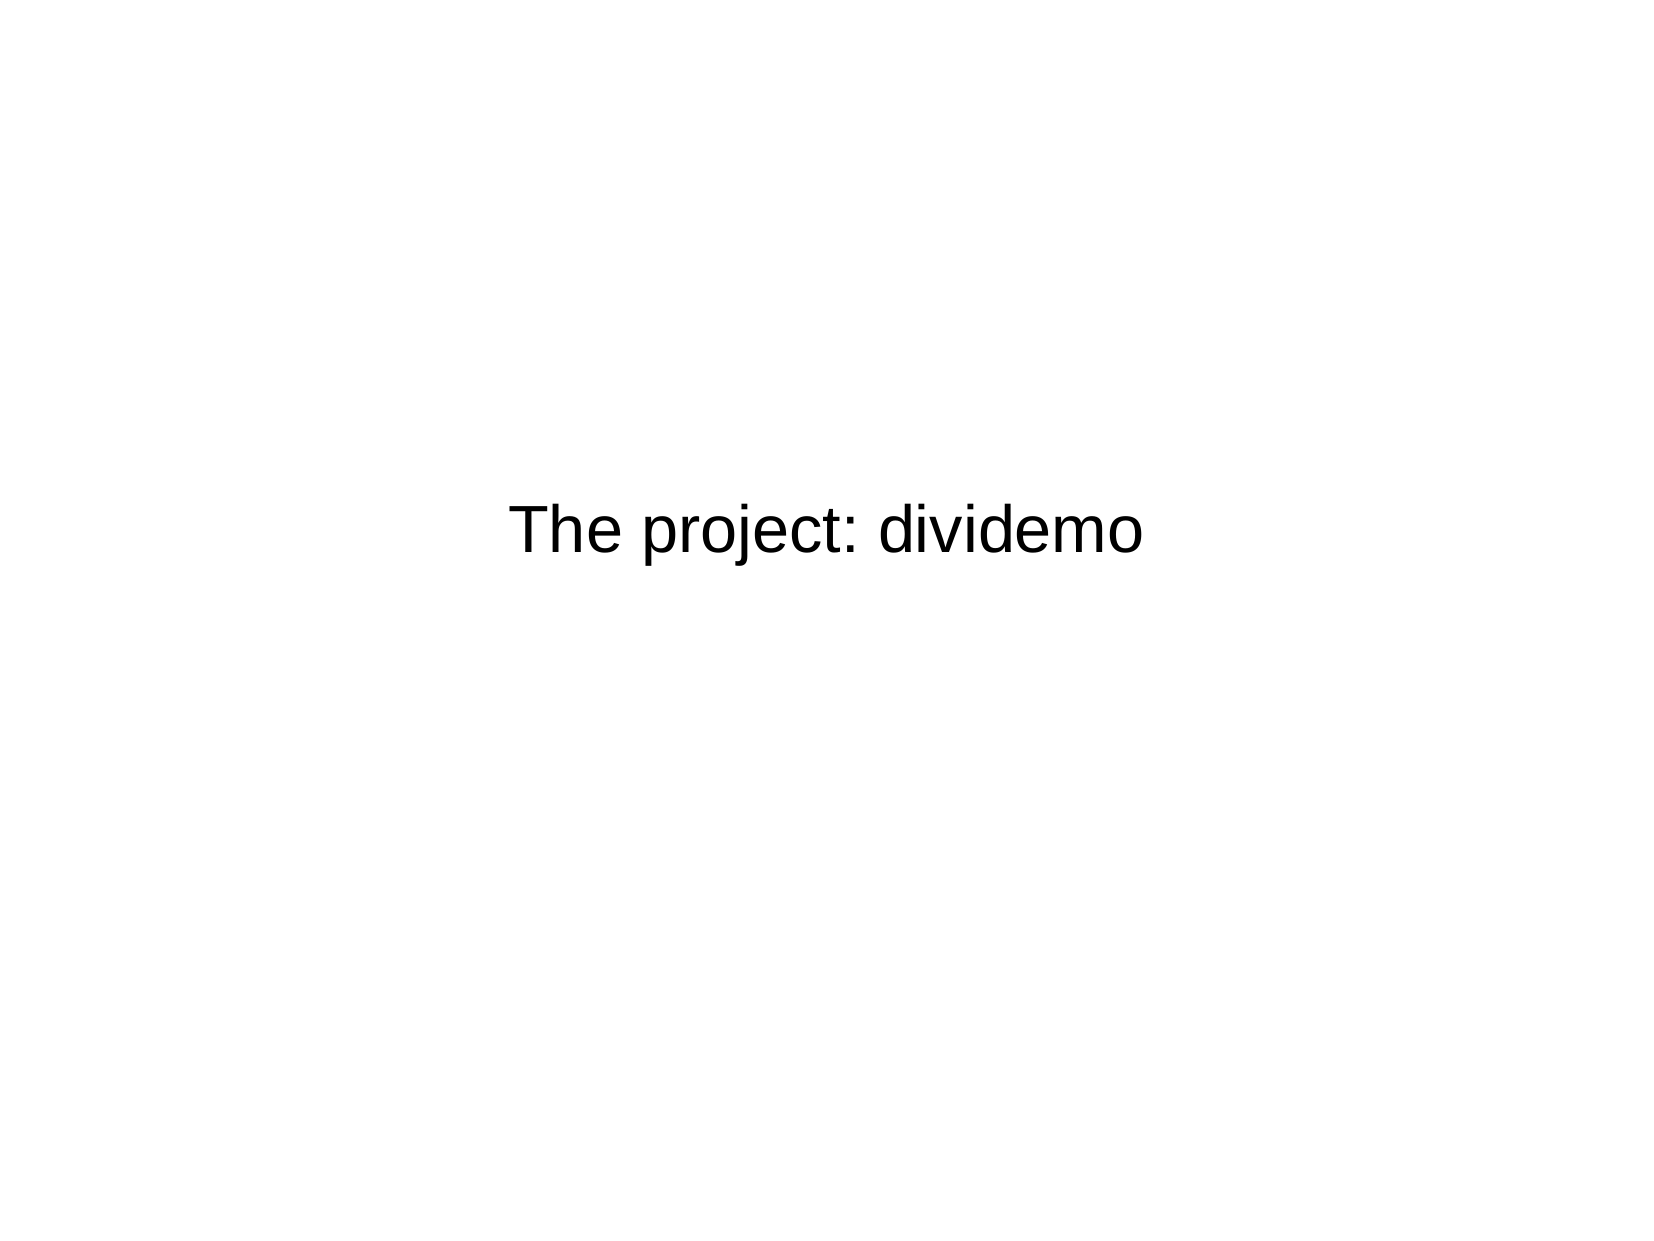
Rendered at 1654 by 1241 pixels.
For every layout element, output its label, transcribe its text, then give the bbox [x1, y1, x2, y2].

subtitle The project: dividemo [82, 49, 1571, 1010]
